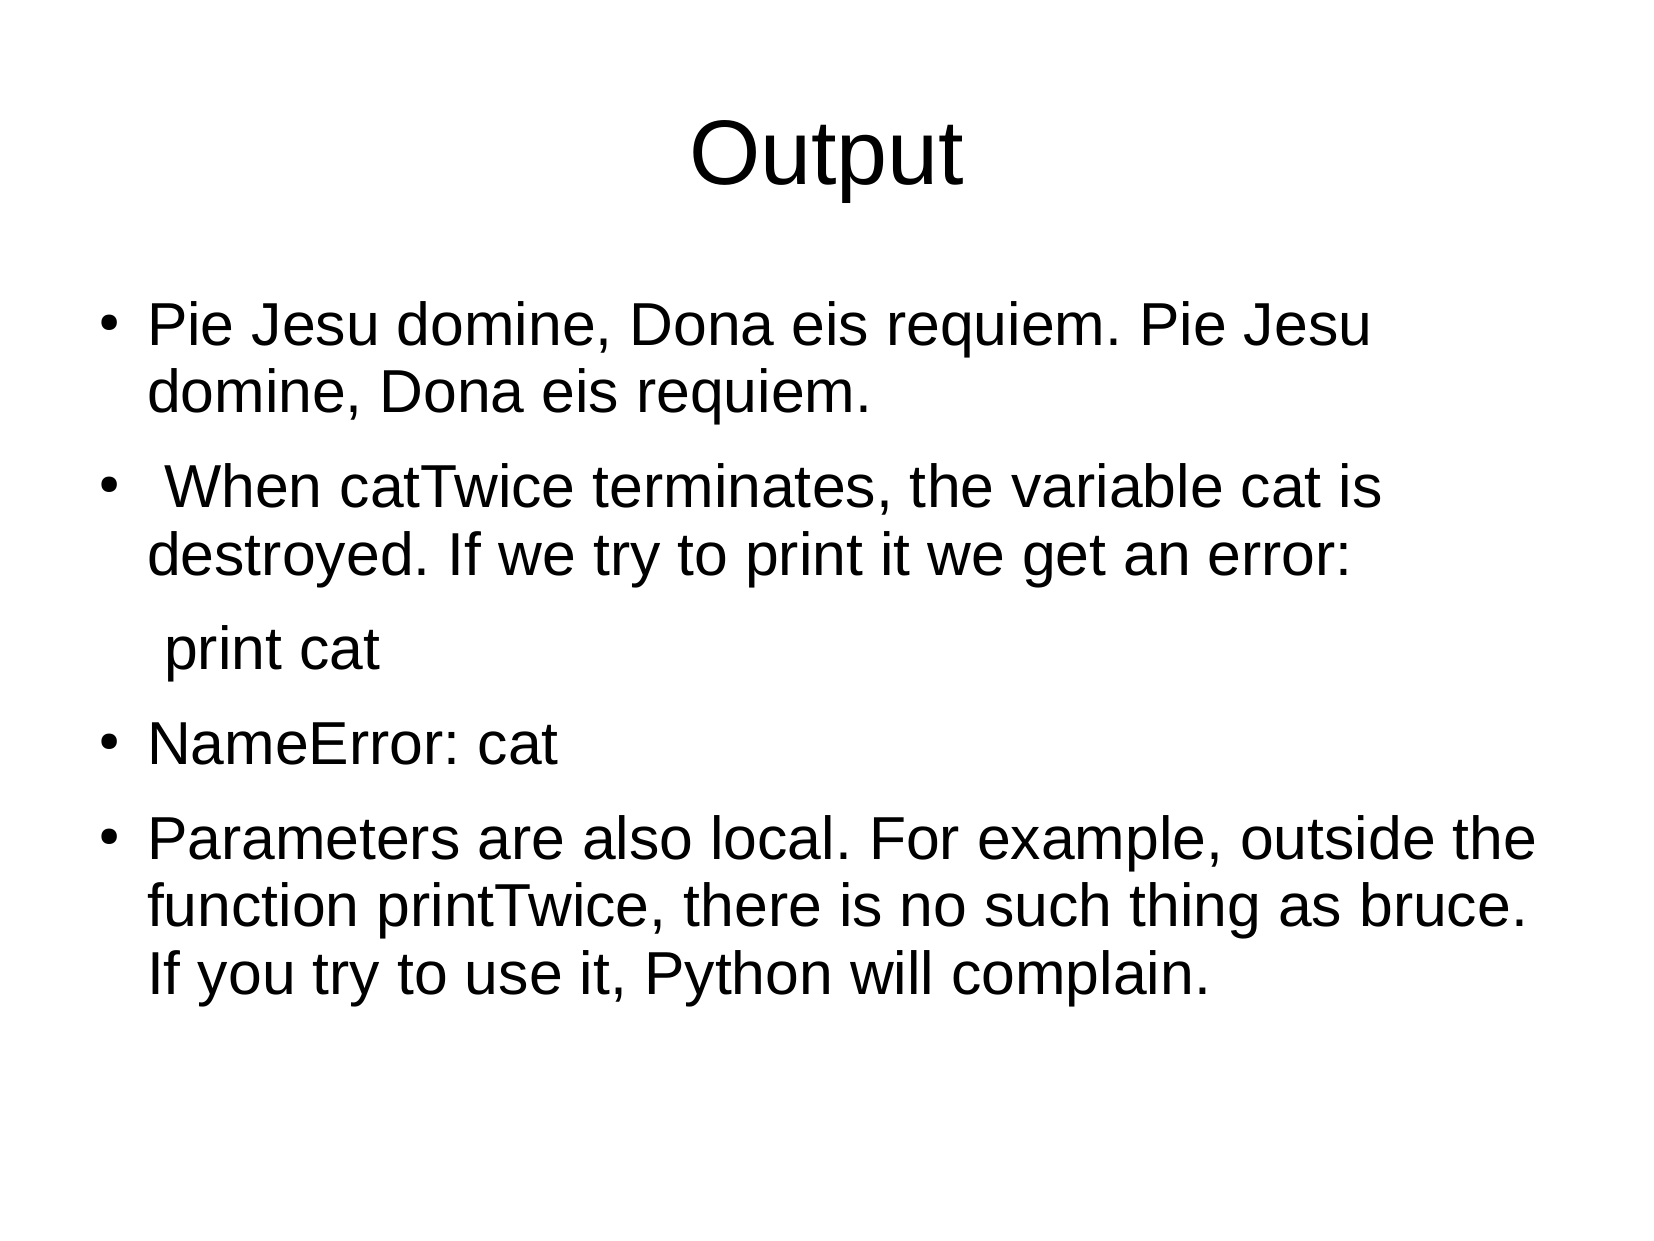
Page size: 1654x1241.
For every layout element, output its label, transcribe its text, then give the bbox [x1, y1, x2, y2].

list Pie Jesu domine, Dona eis requiem. Pie Jesu domine, Dona eis requiem. When catTwice terminates, the variable cat is destroyed. If we try to print it we get an error: print cat NameError: cat Parameters are also local. For example, outside the function printTwice, there is no such thing as bruce. If you try to use it, Python will complain. [82, 290, 1571, 1010]
title Output [82, 49, 1571, 257]
